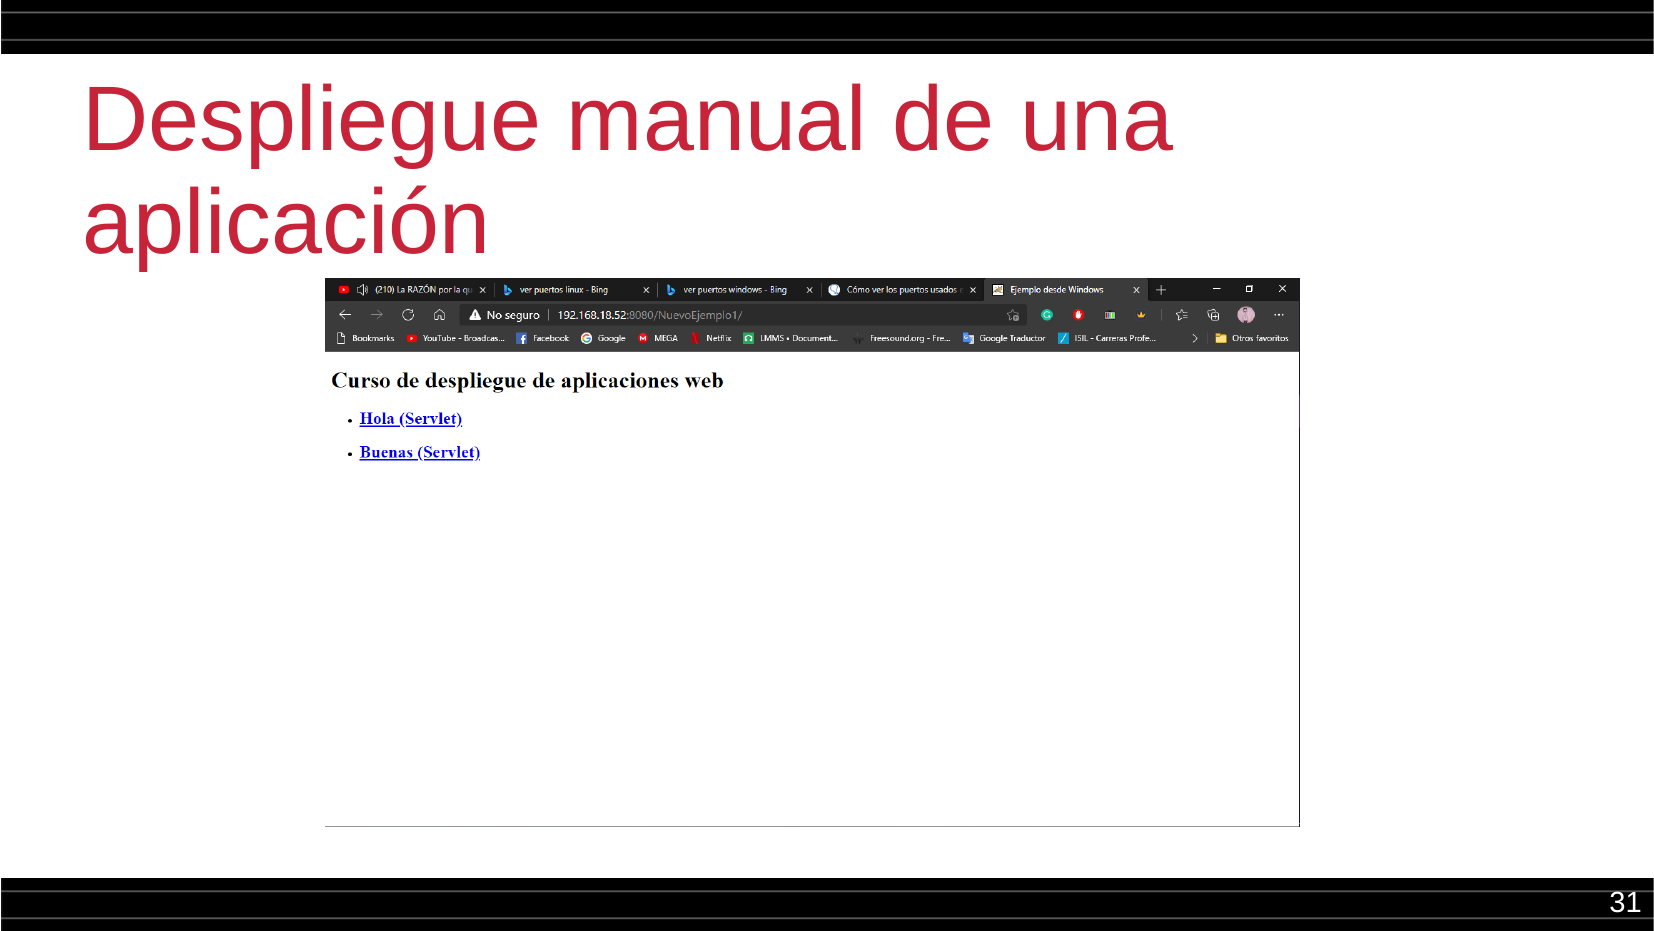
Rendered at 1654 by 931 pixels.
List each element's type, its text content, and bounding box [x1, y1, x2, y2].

picture [1, 0, 1654, 54]
picture [1, 878, 1654, 931]
picture [325, 278, 1300, 827]
title Despliegue manual de una aplicación [82, 67, 1571, 273]
